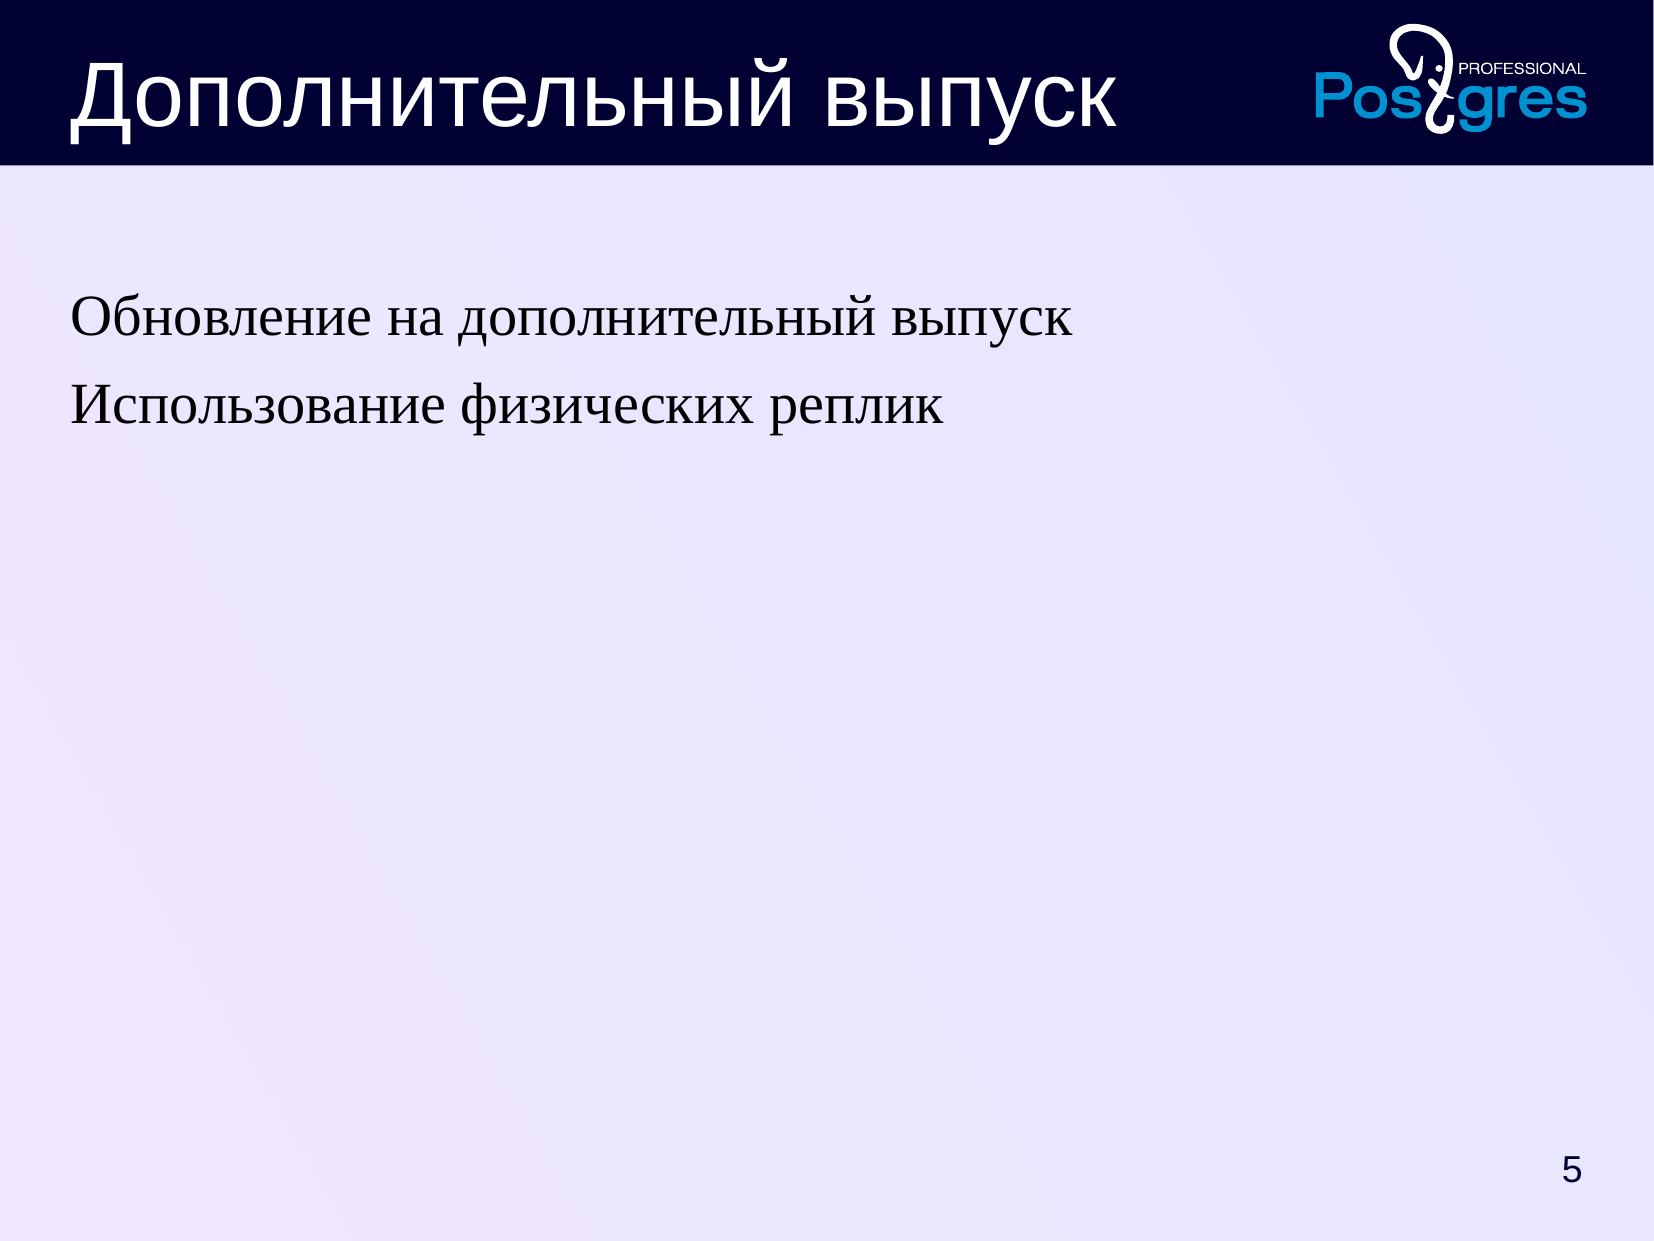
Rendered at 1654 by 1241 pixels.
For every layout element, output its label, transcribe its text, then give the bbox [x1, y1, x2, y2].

title Дополнительный выпуск [70, 43, 1276, 147]
list Обновление на дополнительный выпуск Использование физических реплик [70, 283, 1559, 1003]
